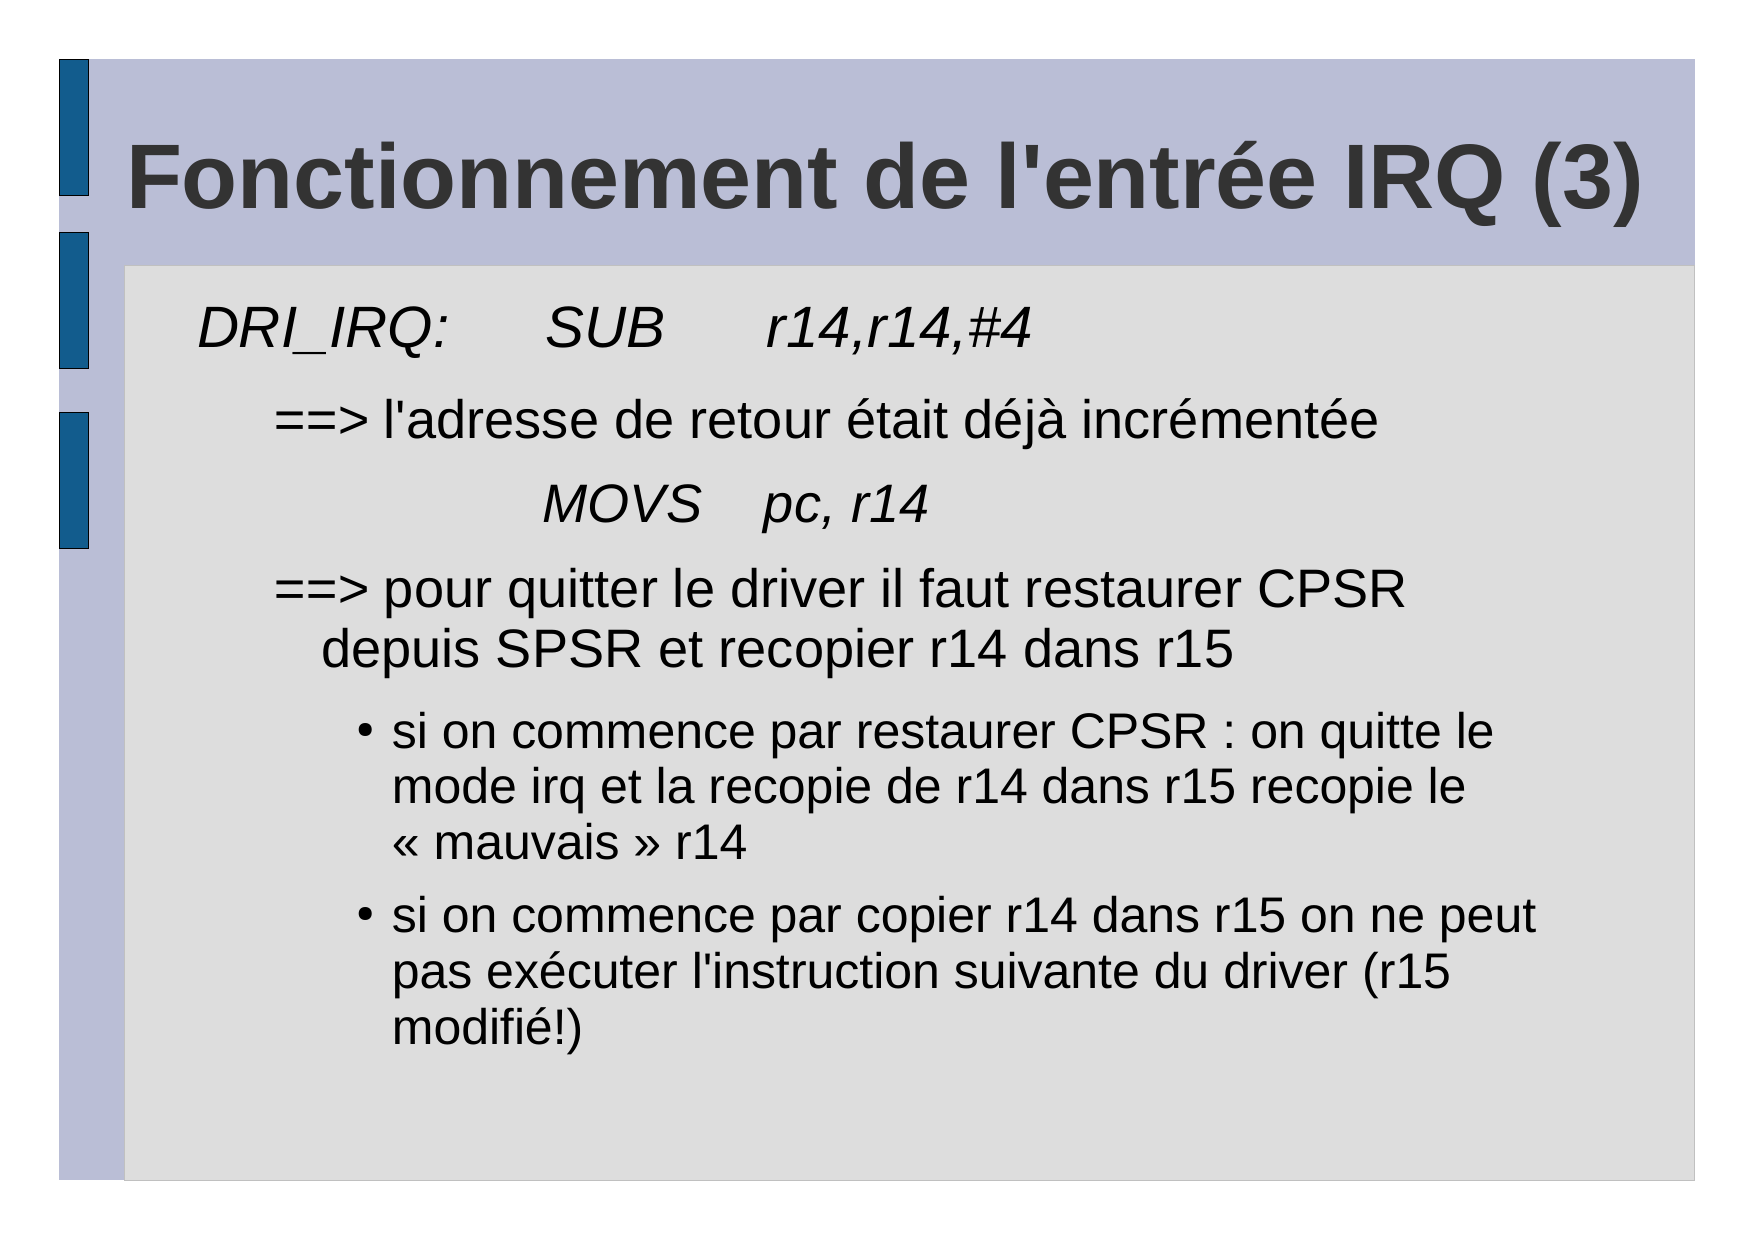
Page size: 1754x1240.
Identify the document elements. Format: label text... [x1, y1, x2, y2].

title Fonctionnement de l'entrée IRQ (3) [118, 88, 1654, 266]
list DRI_IRQ: SUB r14,r14,#4 ==> l'adresse de retour était déjà incrémentée MOVS pc, r14 ==> pour quitter le driver il faut restaurer CPSR depuis SPSR et recopier r14 dans r15 si on commence par restaurer CPSR : on quitte le mode irq et la recopie de r14 dans r15 recopie le « mauvais » r14 si on commence par copier r14 dans r15 on ne peut pas exécuter l'instruction suivante du driver (r15 modifié!) [179, 295, 1577, 1093]
